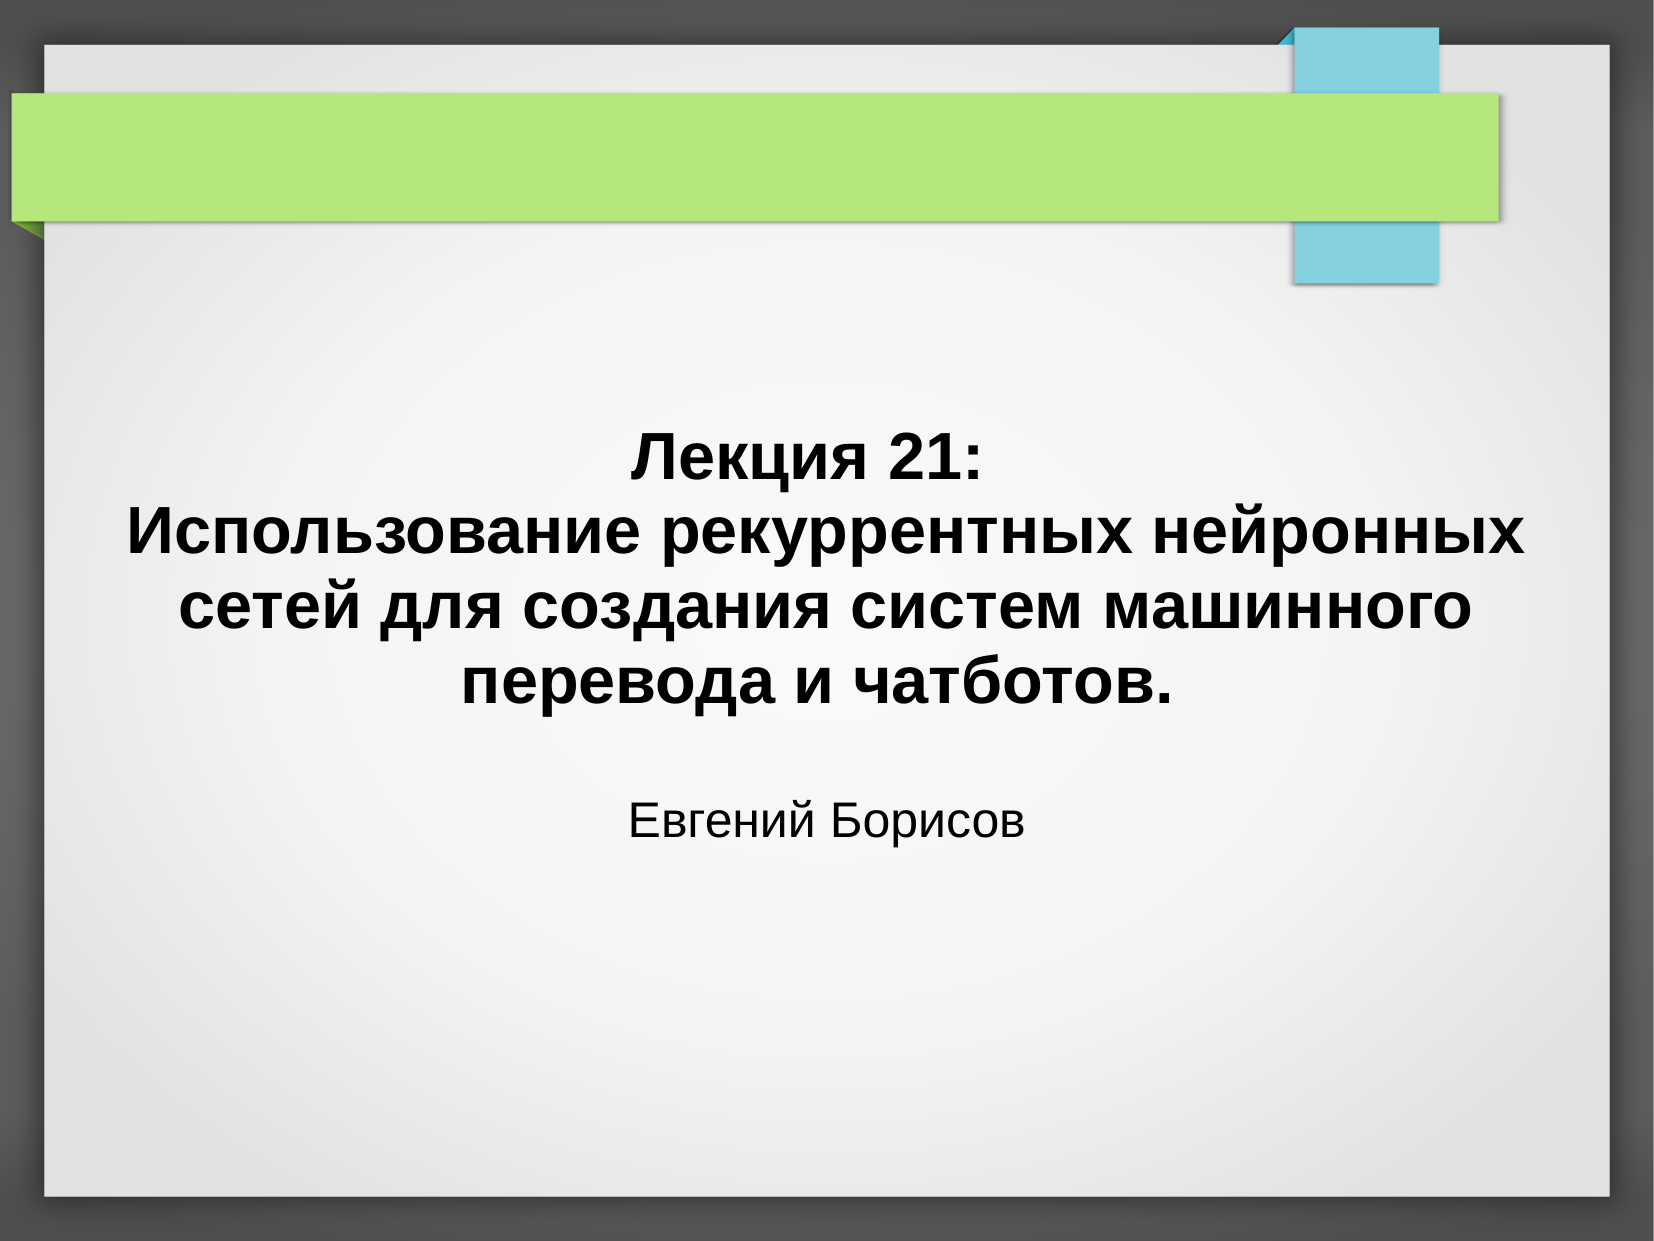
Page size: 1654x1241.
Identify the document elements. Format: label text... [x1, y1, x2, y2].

picture [0, 0, 1654, 1241]
subtitle Лекция 21: Использование рекуррентных нейронных сетей для создания систем машинного перевода и чатботов. Евгений Борисов [82, 290, 1571, 1010]
